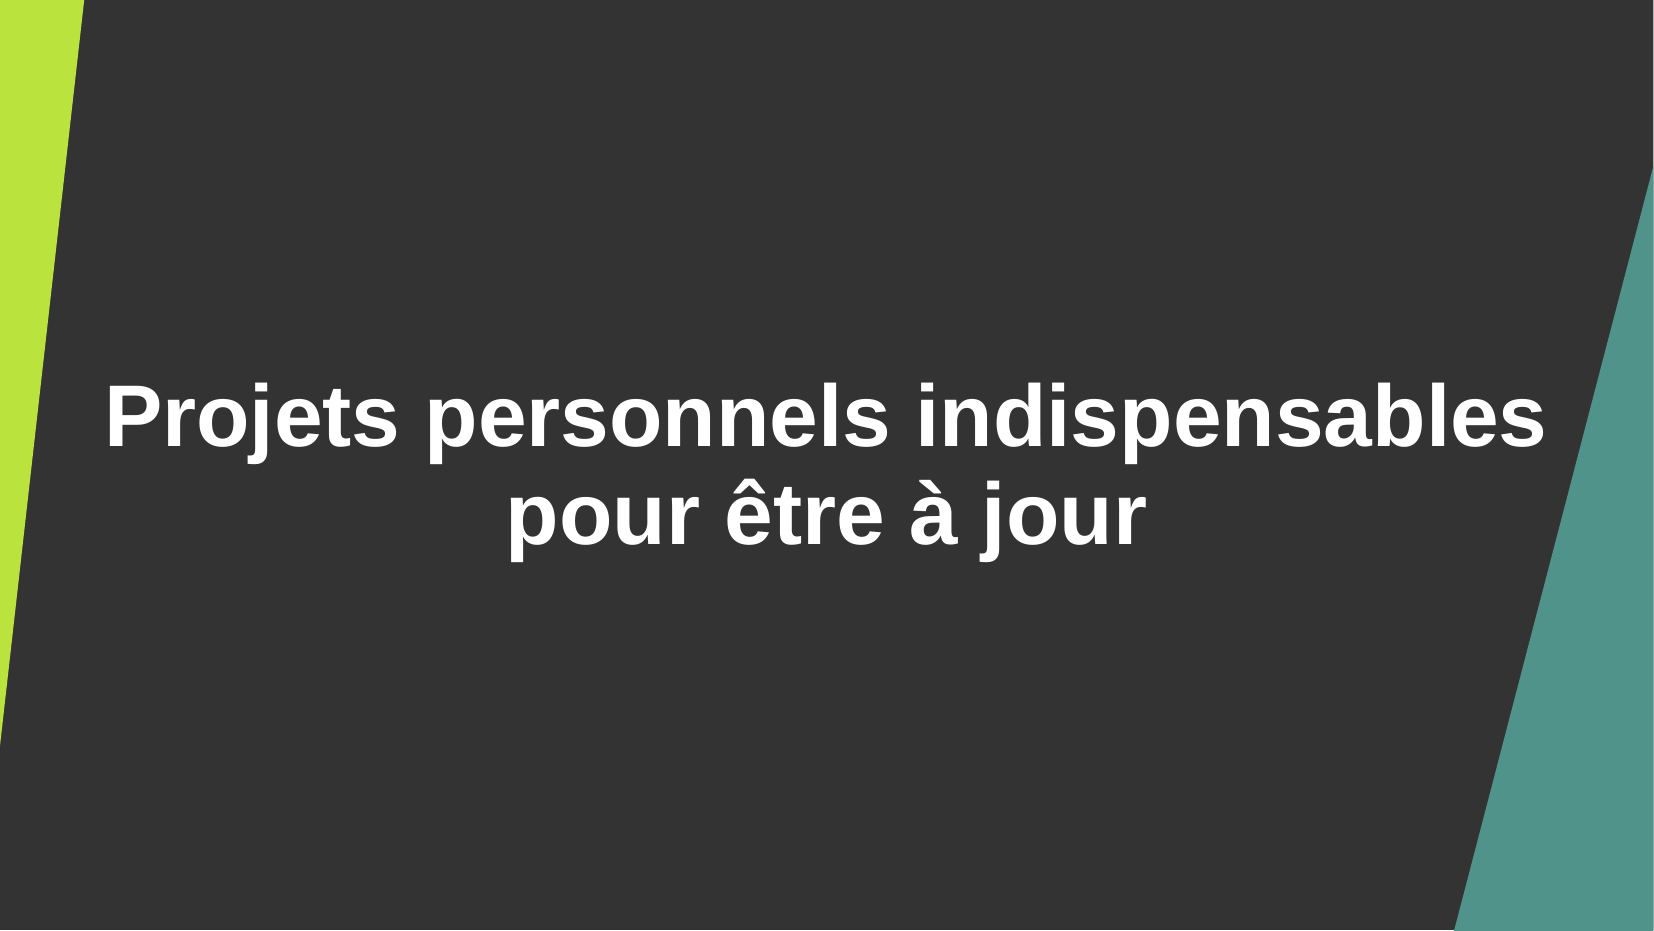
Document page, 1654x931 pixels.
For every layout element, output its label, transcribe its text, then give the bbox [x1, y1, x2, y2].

text_box [1453, 165, 1654, 931]
text_box [0, 0, 85, 746]
title Projets personnels indispensables pour être à jour [74, 367, 1579, 563]
